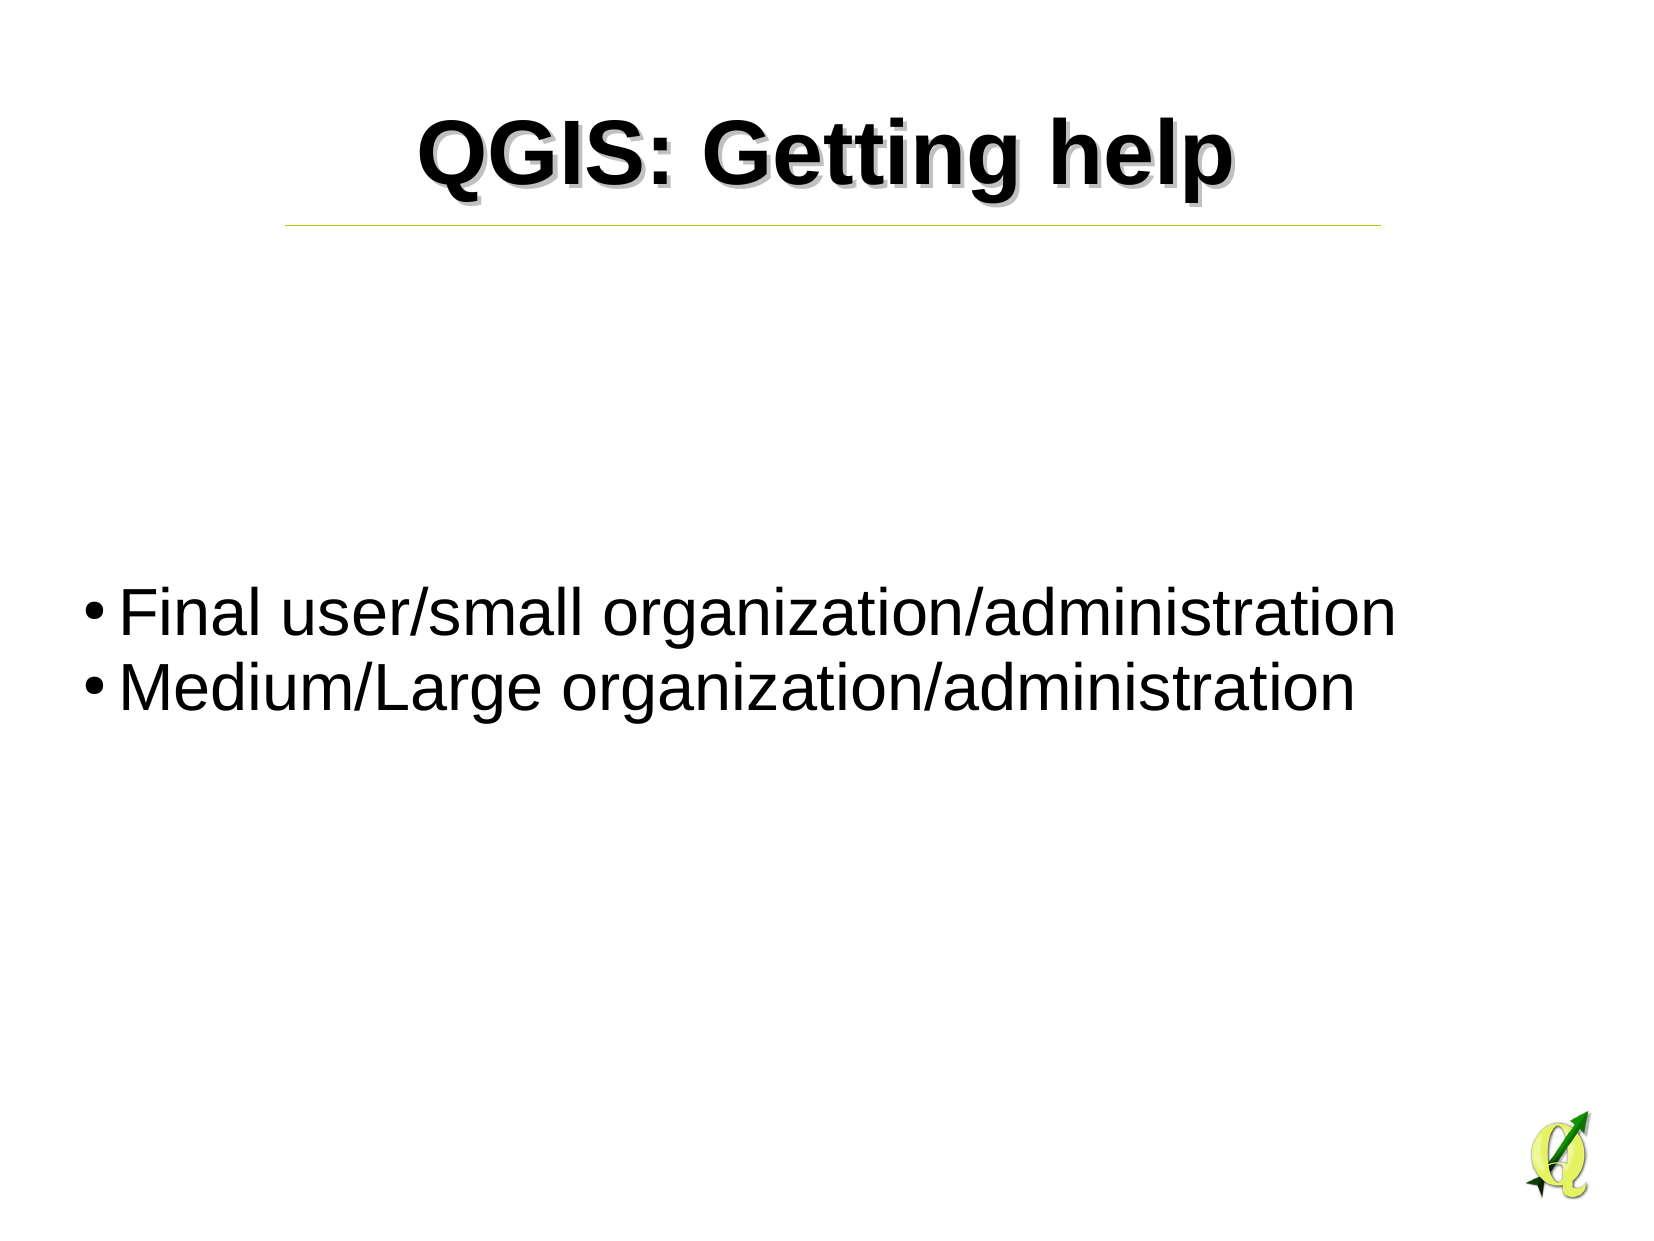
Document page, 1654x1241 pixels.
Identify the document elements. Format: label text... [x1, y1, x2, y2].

picture [1500, 1109, 1621, 1201]
subtitle Final user/small organization/administration Medium/Large organization/administration [82, 290, 1571, 1010]
title QGIS: Getting help [82, 49, 1571, 257]
